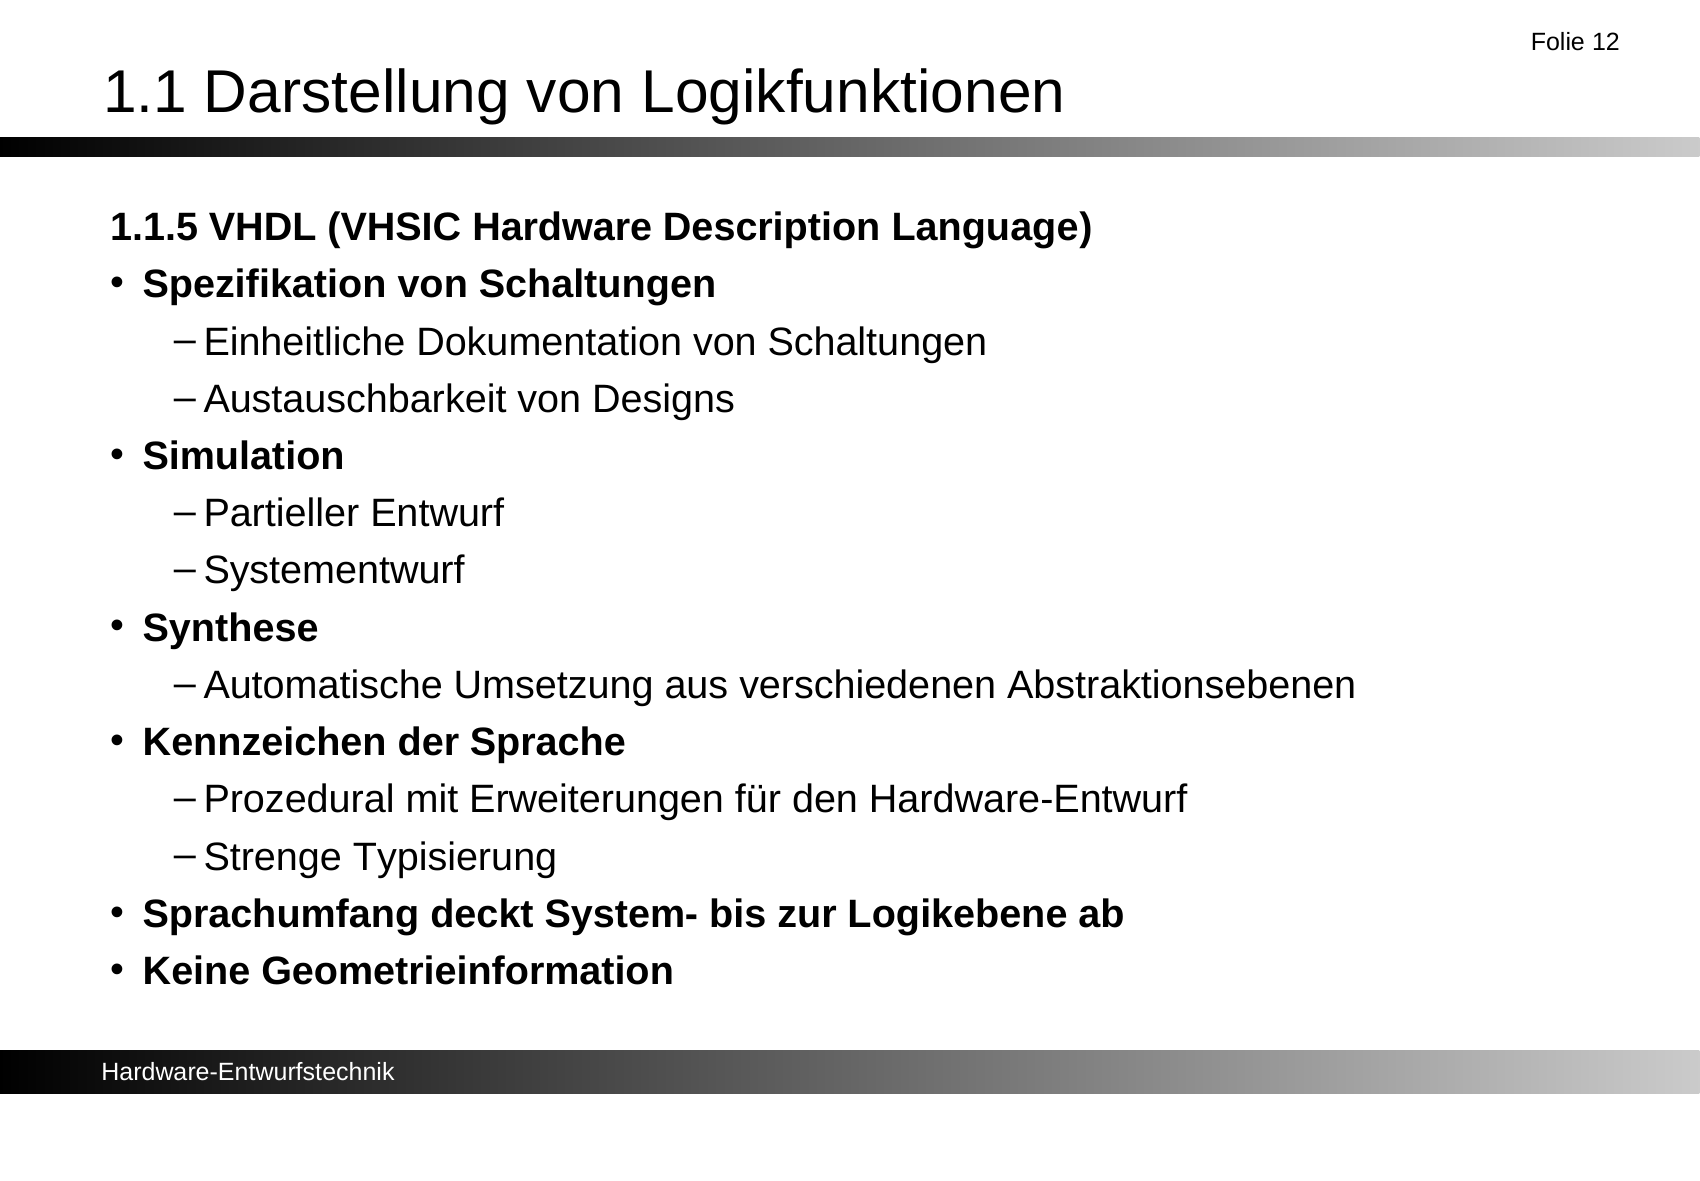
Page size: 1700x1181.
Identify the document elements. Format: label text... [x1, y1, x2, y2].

list 1.1.5 VHDL (VHSIC Hardware Description Language) Spezifikation von Schaltungen Einheitliche Dokumentation von Schaltungen Austauschbarkeit von Designs Simulation Partieller Entwurf Systementwurf Synthese Automatische Umsetzung aus verschiedenen Abstraktionsebenen Kennzeichen der Sprache Prozedural mit Erweiterungen für den Hardware-Entwurf Strenge Typisierung Sprachumfang deckt System- bis zur Logikebene ab Keine Geometrieinformation [94, 193, 1620, 1013]
title 1.1 Darstellung von Logikfunktionen [87, 36, 1421, 142]
